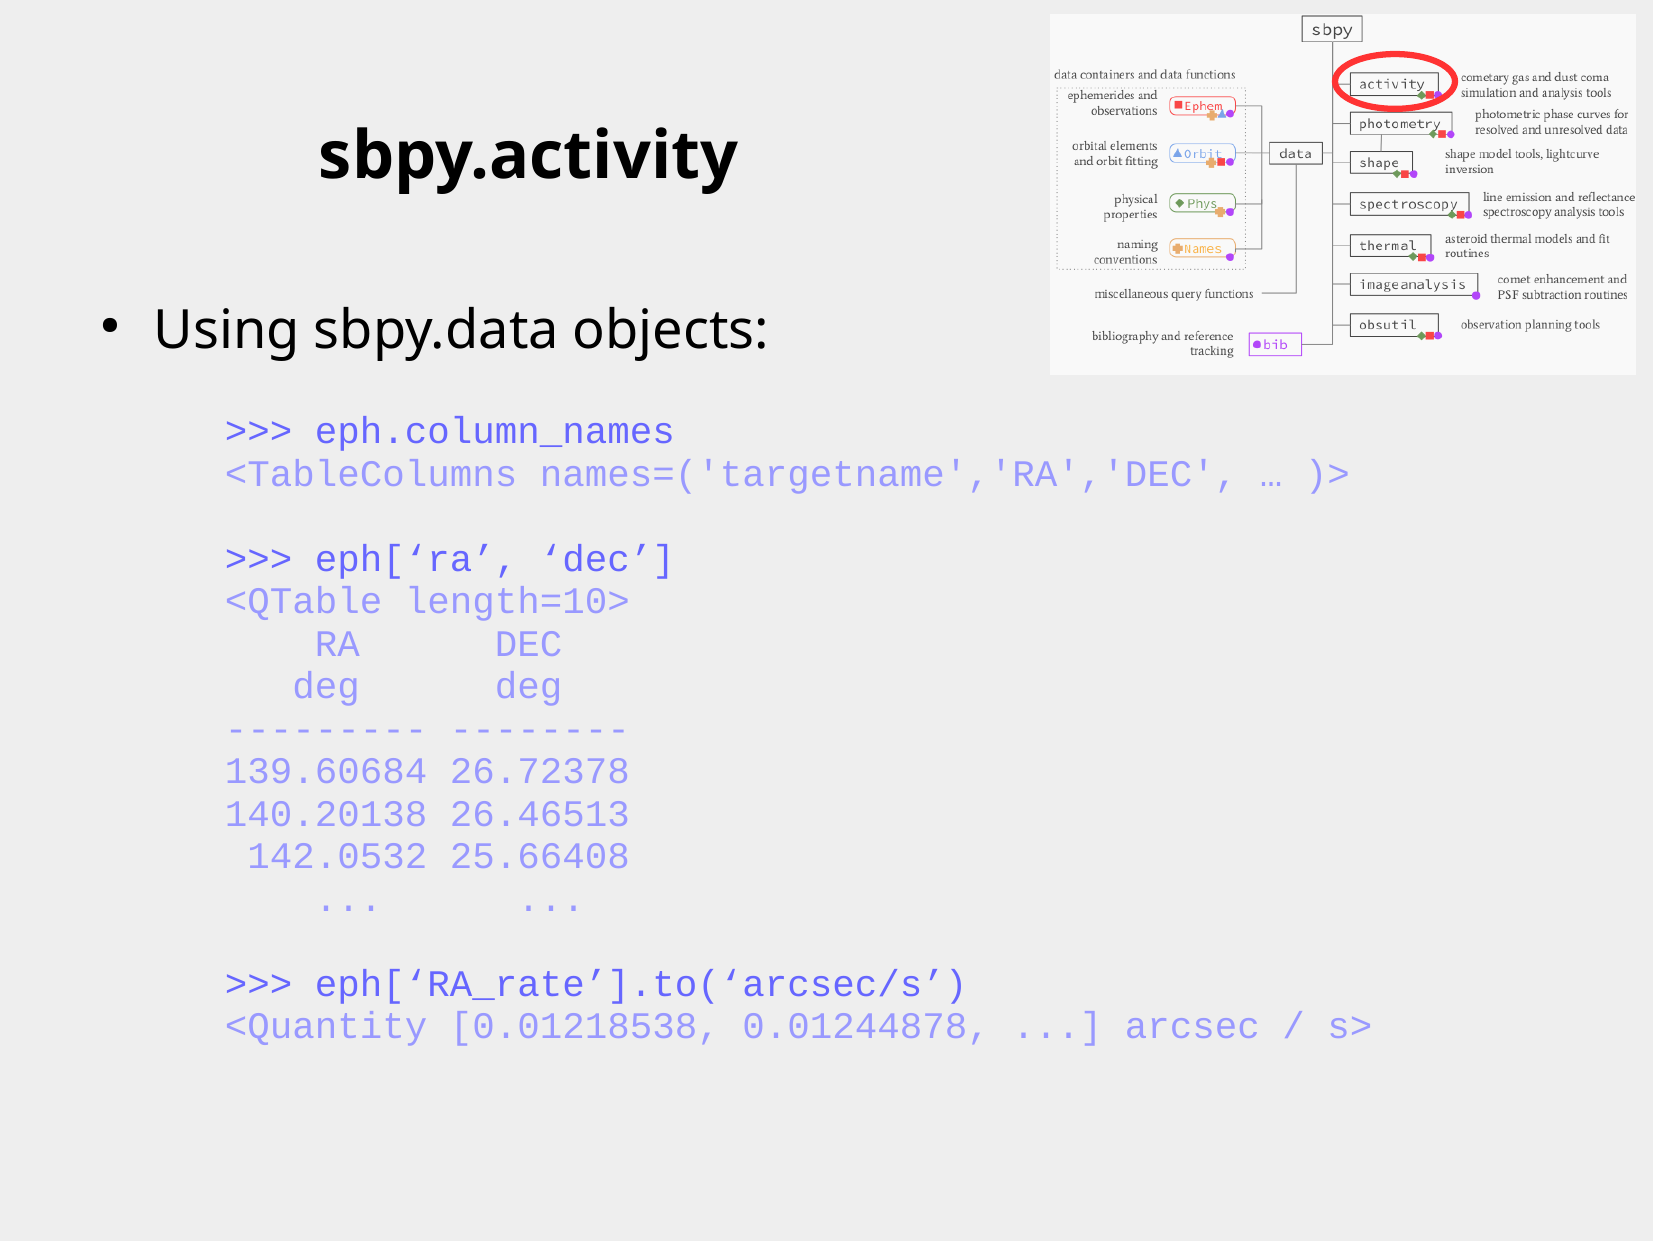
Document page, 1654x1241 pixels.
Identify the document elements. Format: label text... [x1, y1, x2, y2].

title sbpy.activity [82, 49, 976, 257]
list Using sbpy.data objects: [82, 290, 1571, 1171]
text_box >>> eph.column_names <TableColumns names=('targetname','RA','DEC', … )> >>> eph[‘ra’, ‘dec’] <QTable length=10> RA DEC deg deg --------- -------- 139.60684 26.72378 140.20138 26.46513 142.0532 25.66408 ... ... >>> eph[‘RA_rate’].to(‘arcsec/s’) <Quantity [0.01218538, 0.01244878, ...] arcsec / s> [210, 405, 1617, 1058]
picture [1050, 15, 1636, 376]
